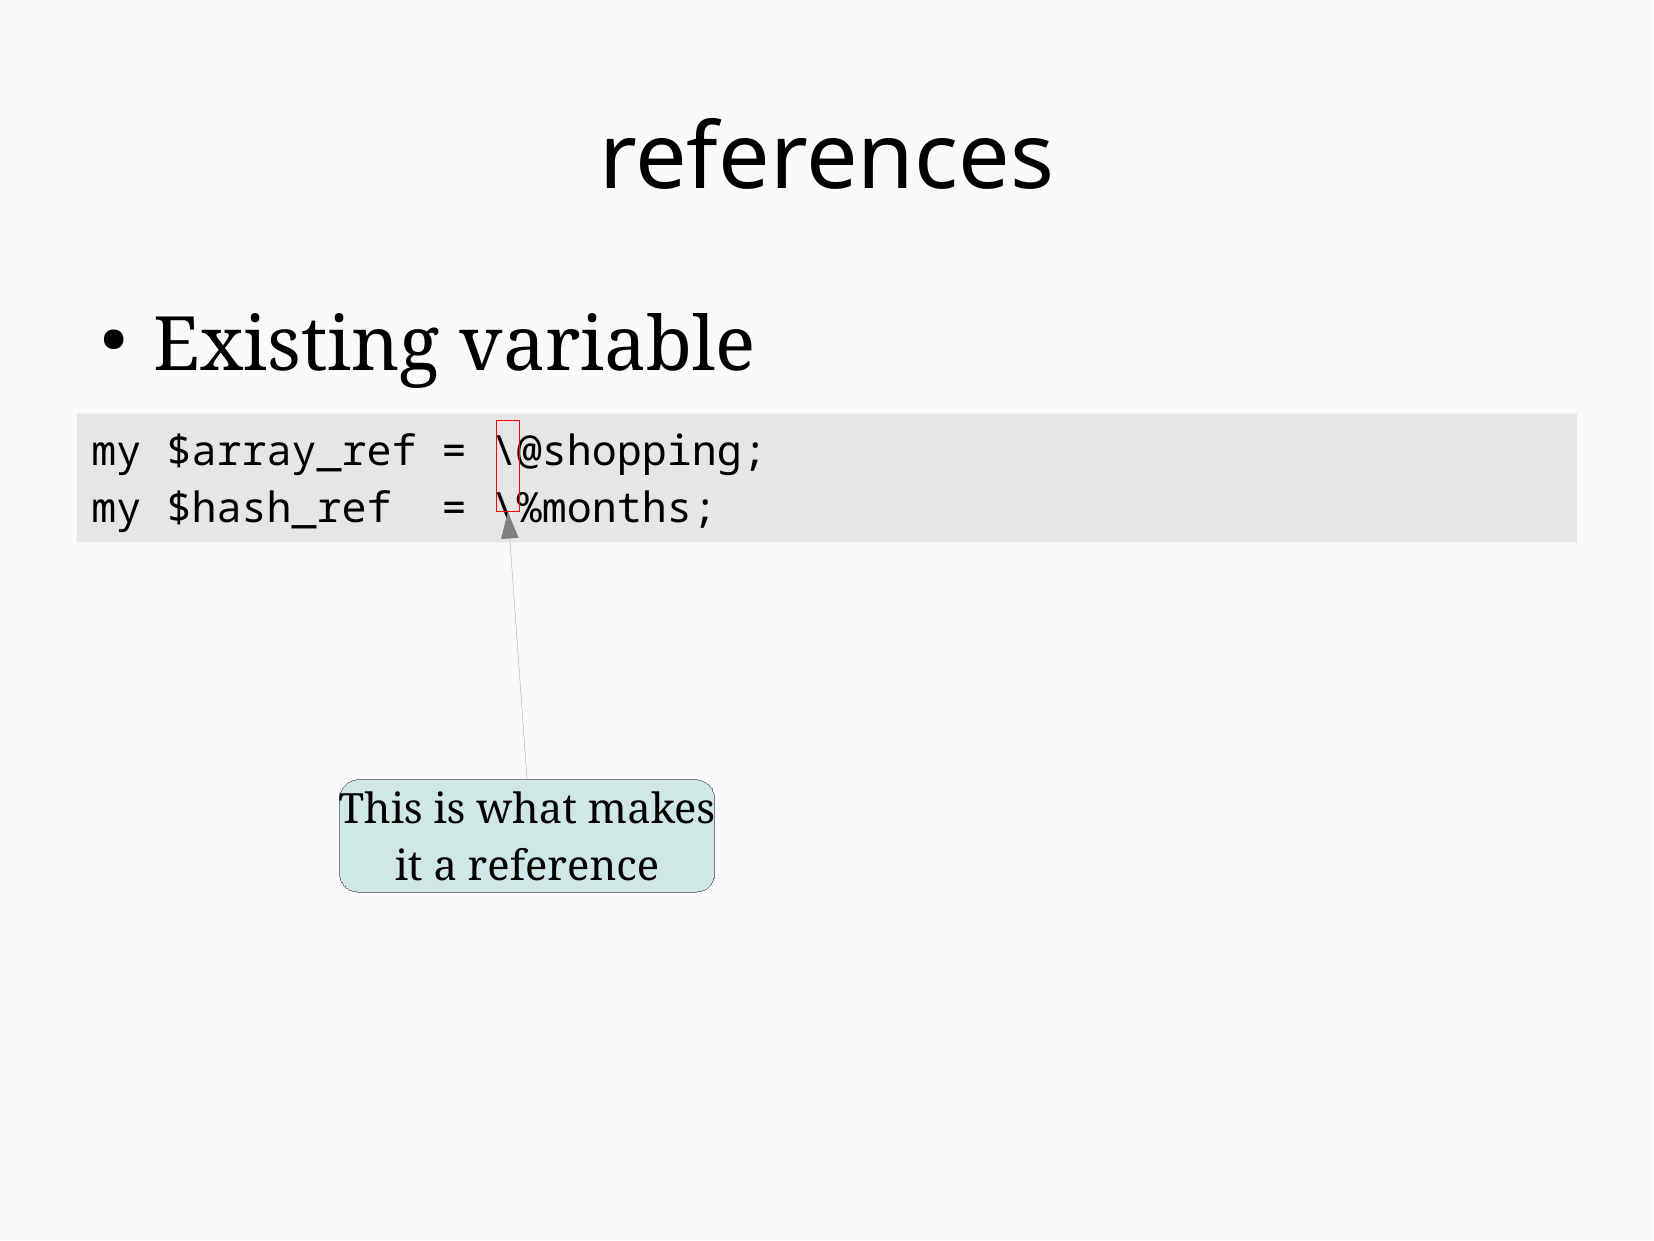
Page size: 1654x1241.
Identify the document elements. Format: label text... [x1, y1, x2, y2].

list Existing variable [82, 543, 1571, 1109]
list Existing variable [82, 290, 1571, 413]
text_box my $array_ref = \@shopping; my $hash_ref = \%months; [497, 421, 519, 511]
text_box This is what makes it a reference [339, 779, 715, 893]
text_box my $array_ref = \@shopping; my $hash_ref = \%months; [76, 413, 1577, 526]
title references [82, 49, 1571, 257]
